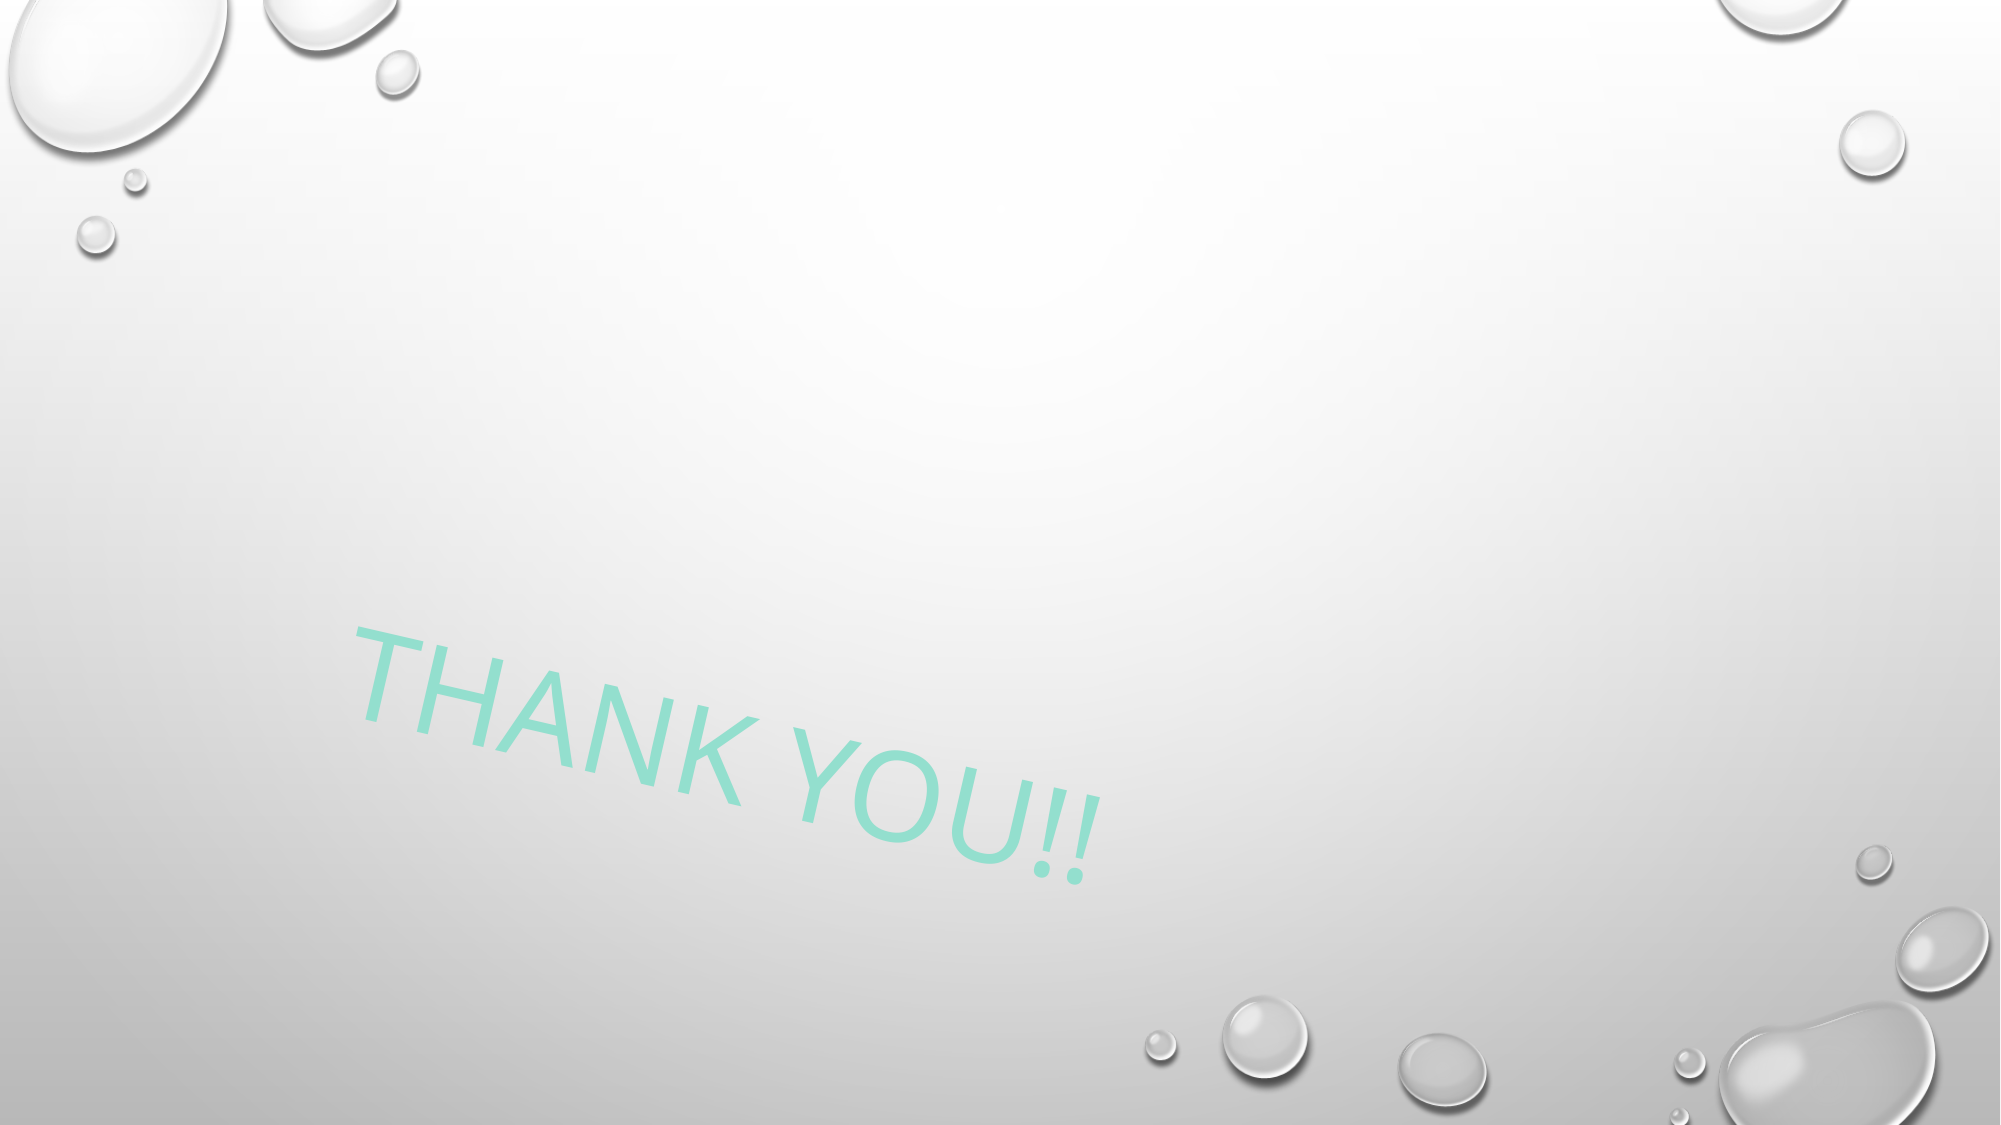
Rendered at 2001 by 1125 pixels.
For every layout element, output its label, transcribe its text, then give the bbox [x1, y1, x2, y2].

text_box THANK YOU!! [315, 505, 1632, 1036]
